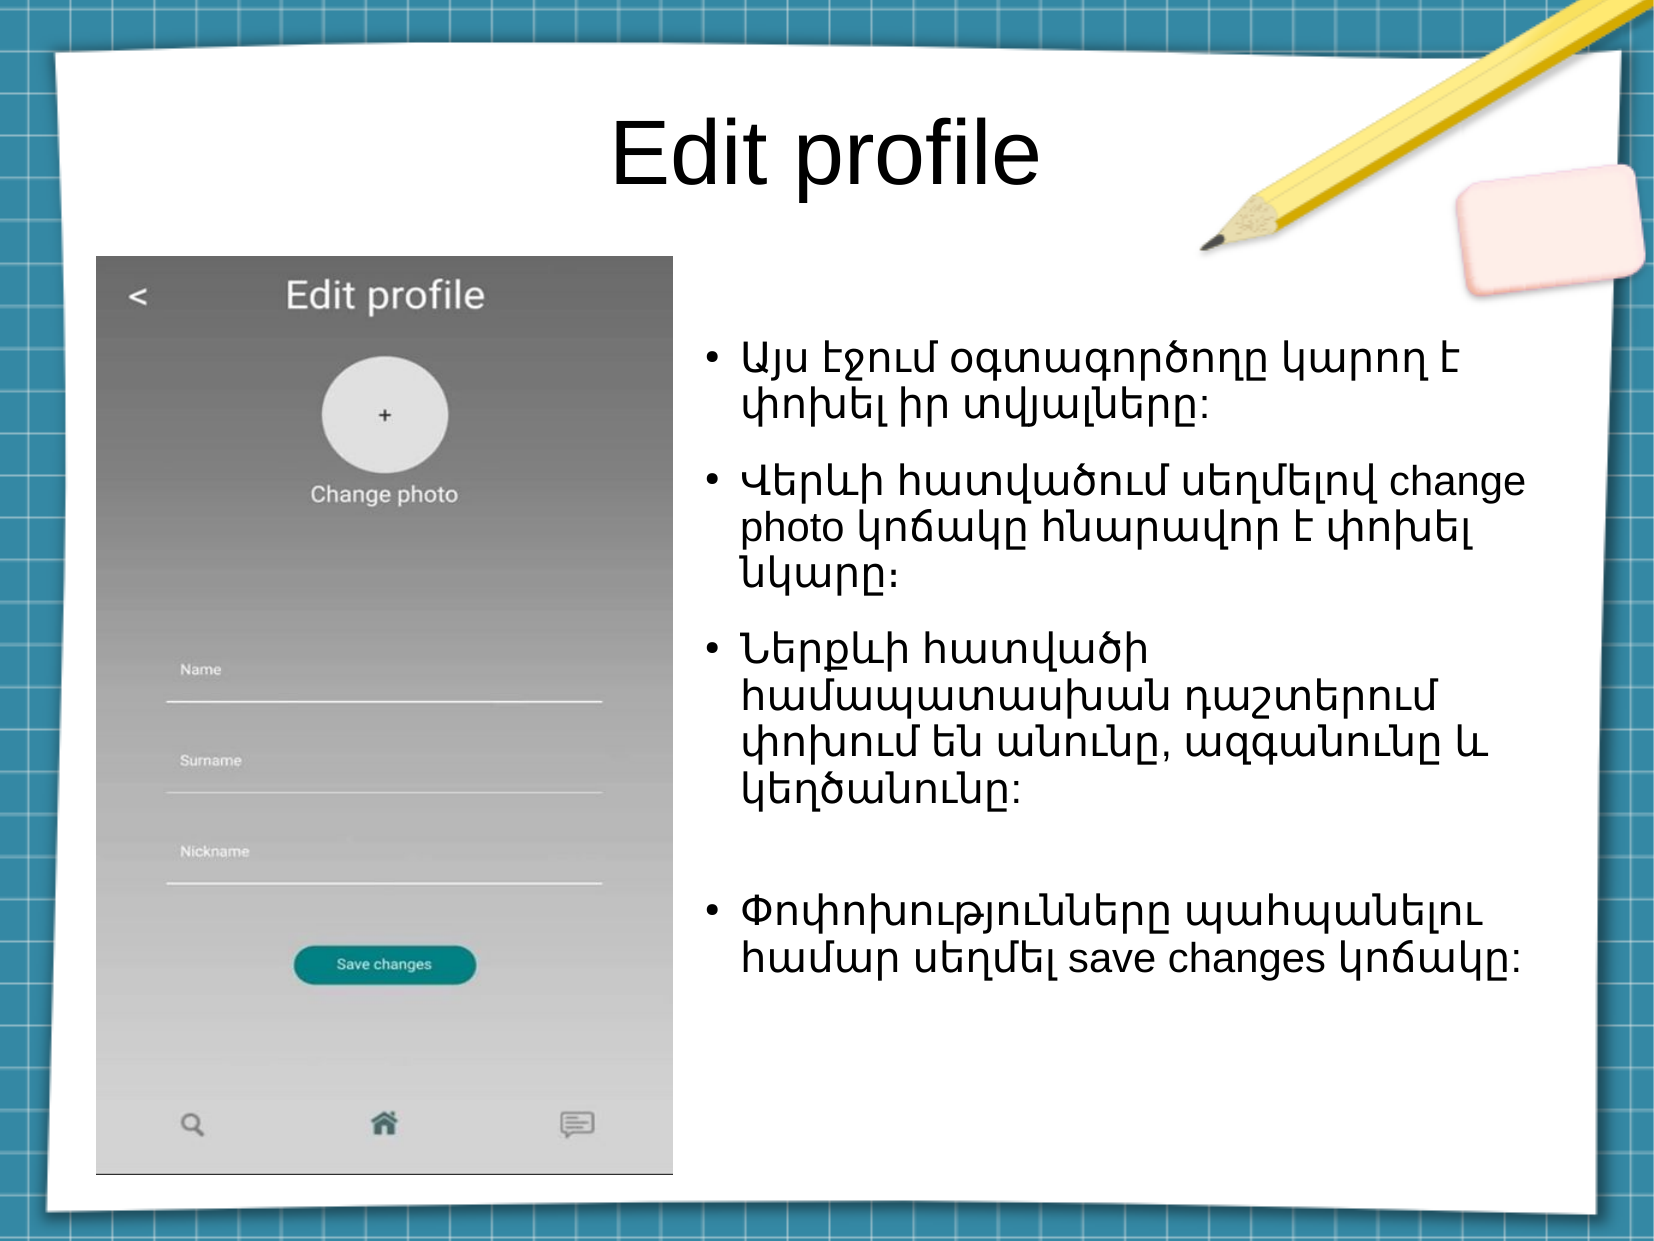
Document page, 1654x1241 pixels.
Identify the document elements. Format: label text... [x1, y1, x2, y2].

picture [0, 0, 1654, 1241]
title Edit profile [82, 49, 1571, 257]
text_box Այս էջում օգտագործողը կարող է փոխել իր տվյալները: Վերևի հատվածում սեղմելով change photo կոճակը հնարավոր է փոխել նկարը։ Ներքևի հատվածի համապատասխան դաշտերում փոխում են անունը, ազգանունը և կեղծանունը: Փոփոխությունները պահպանելու համար սեղմել save changes կոճակը: [690, 327, 1561, 1035]
